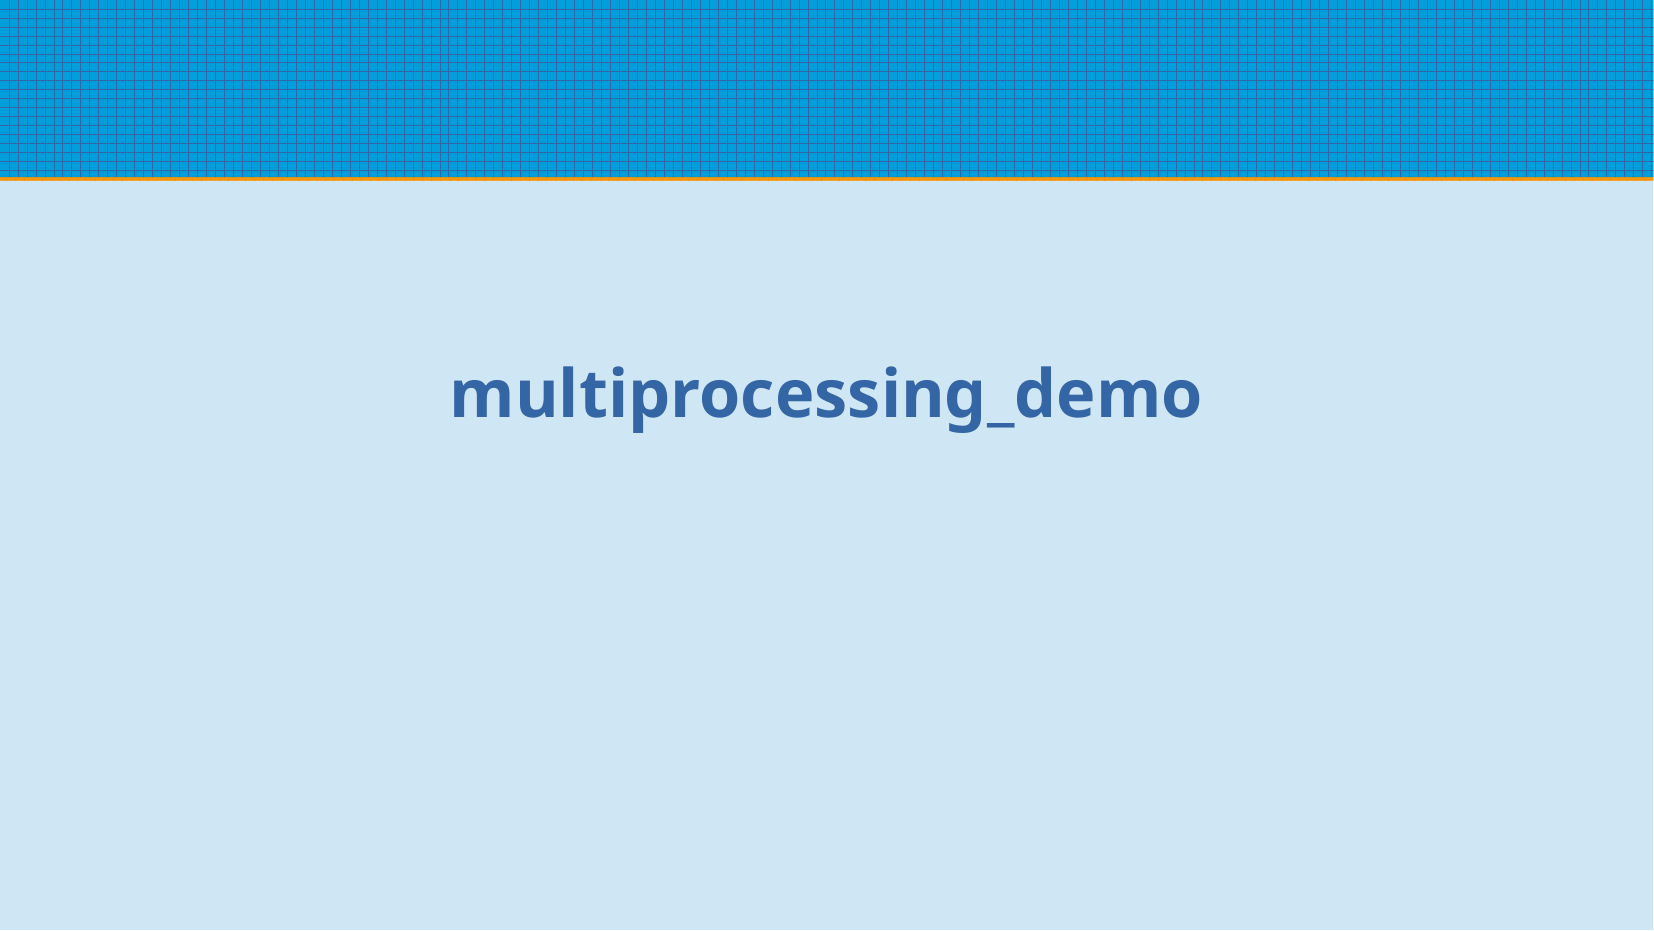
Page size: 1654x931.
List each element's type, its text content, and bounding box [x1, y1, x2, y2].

subtitle multiprocessing_demo [88, 14, 1565, 768]
